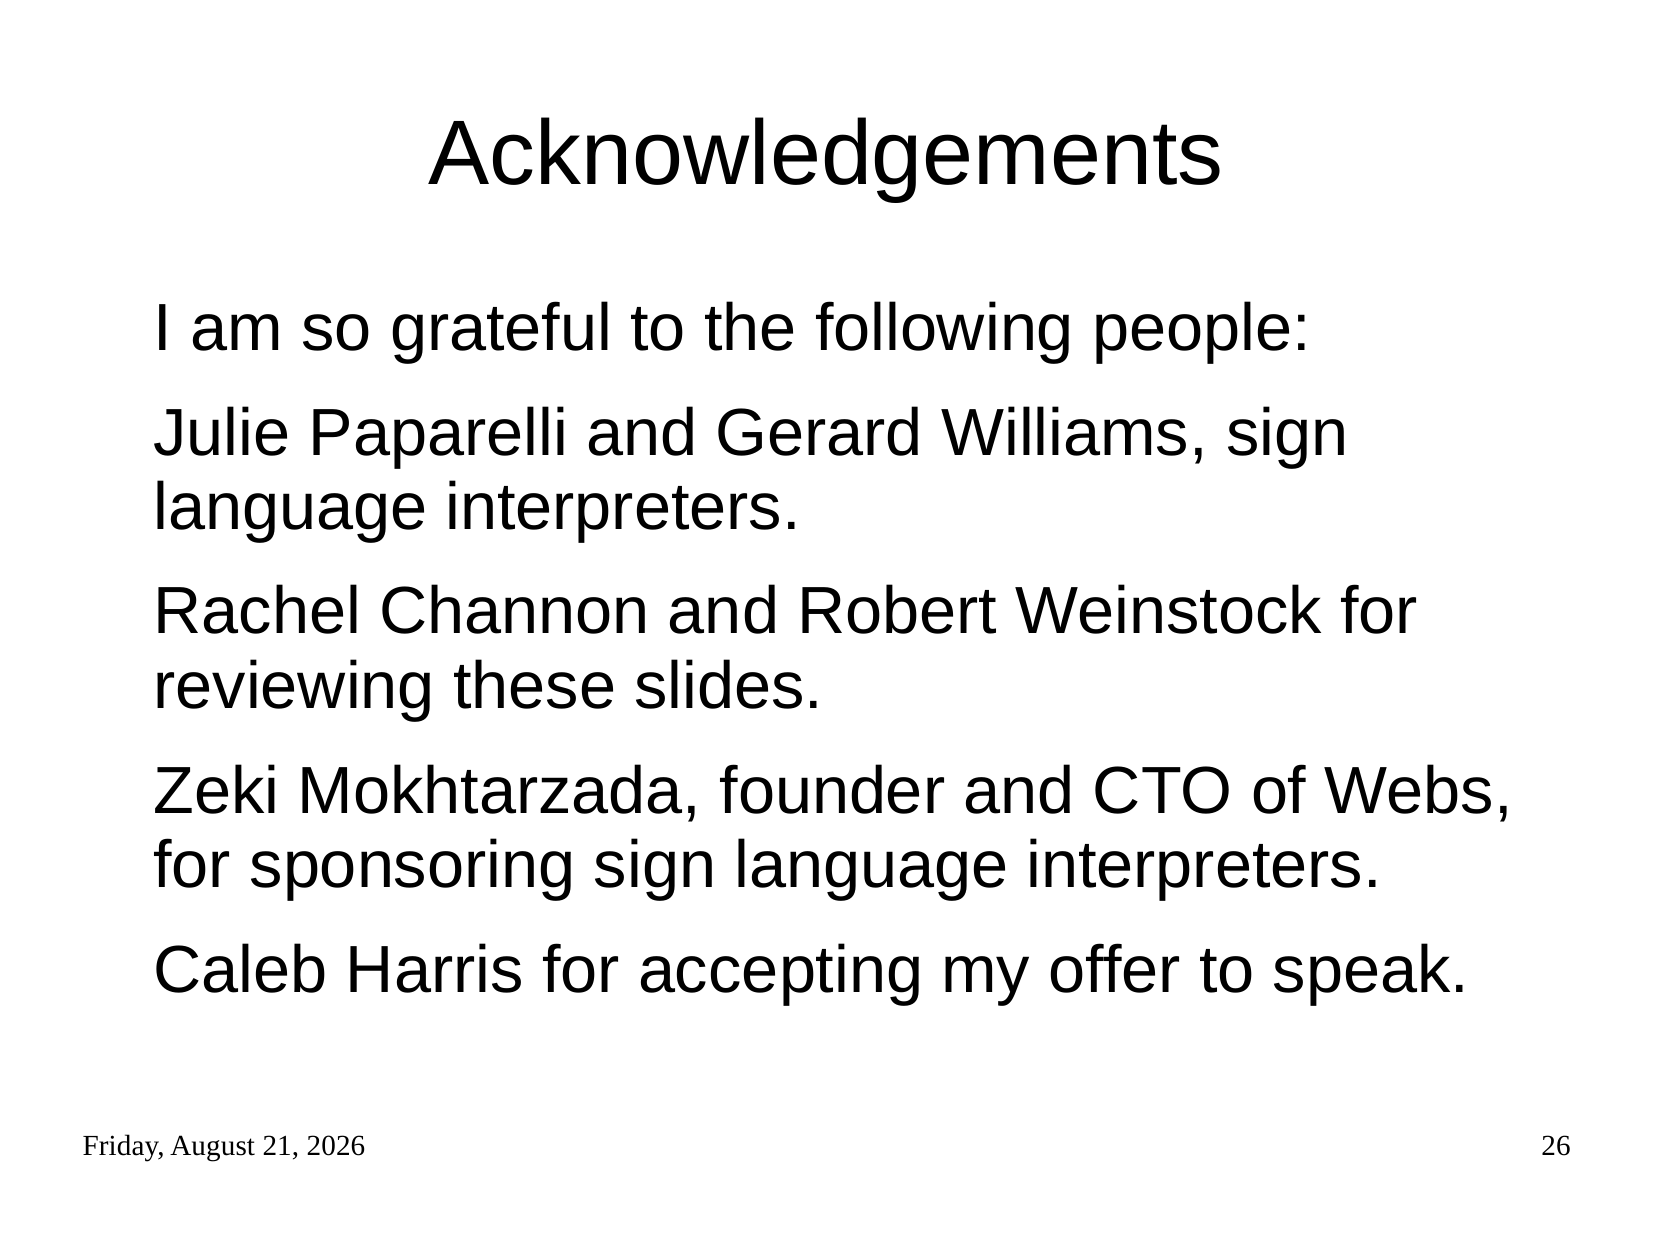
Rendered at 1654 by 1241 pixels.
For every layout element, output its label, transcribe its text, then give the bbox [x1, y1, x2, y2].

title Acknowledgements [82, 49, 1571, 257]
list I am so grateful to the following people: Julie Paparelli and Gerard Williams, sign language interpreters. Rachel Channon and Robert Weinstock for reviewing these slides. Zeki Mokhtarzada, founder and CTO of Webs, for sponsoring sign language interpreters. Caleb Harris for accepting my offer to speak. [82, 290, 1571, 1010]
